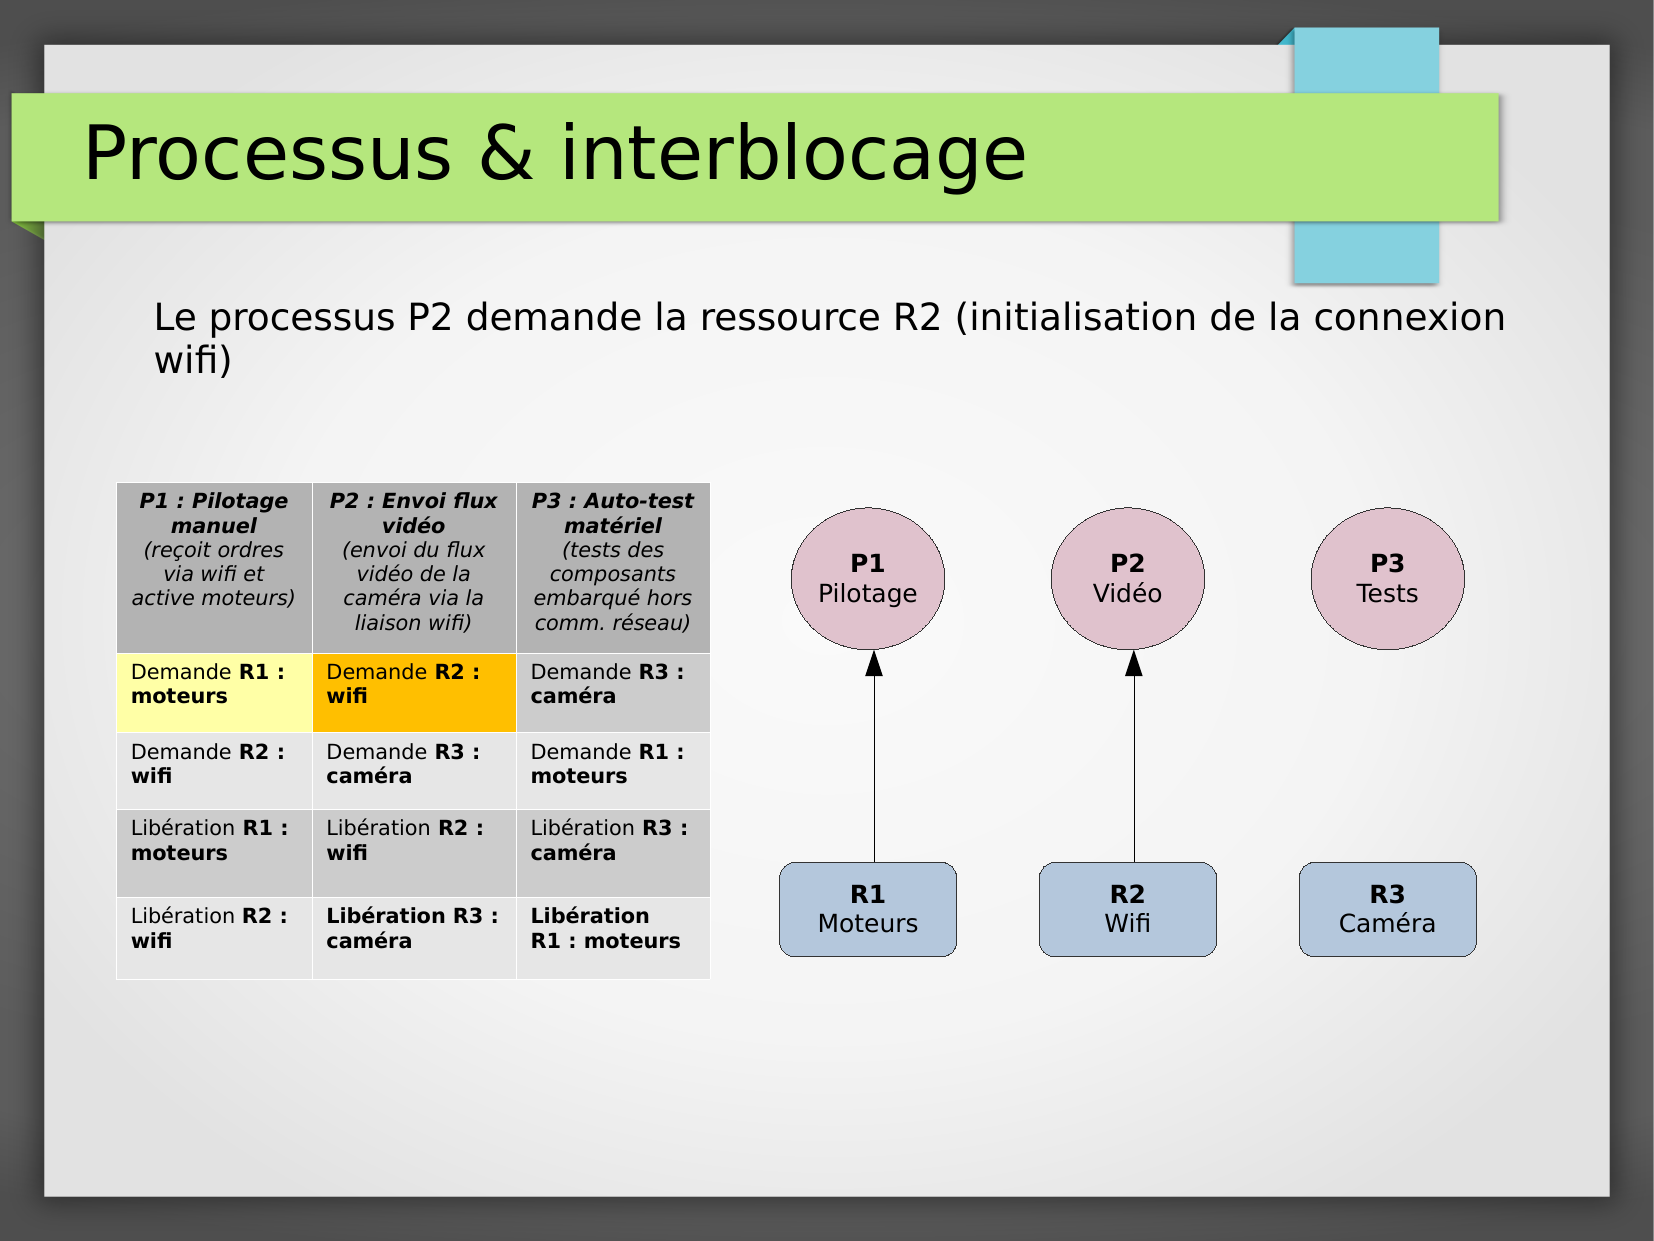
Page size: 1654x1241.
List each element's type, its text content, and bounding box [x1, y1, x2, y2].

table_header P1 : Pilotage manuel (reçoit ordres via wifi et active moteurs) [117, 483, 312, 653]
table_cell Libération R1 : moteurs [117, 810, 312, 897]
text_box P3 Tests [1311, 507, 1465, 650]
table_cell Demande R1 : moteurs [117, 654, 312, 732]
table_cell Libération R1 : moteurs [517, 898, 710, 979]
table_cell Libération R3 : caméra [313, 898, 516, 979]
title Processus & interblocage [82, 94, 1264, 213]
table_cell Demande R3 : caméra [517, 654, 710, 732]
table_header P3 : Auto-test matériel (tests des composants embarqué hors comm. réseau) [517, 483, 710, 653]
picture [0, 0, 1654, 1241]
table_cell Demande R1 : moteurs [517, 733, 710, 809]
text_box P1 Pilotage [791, 507, 945, 650]
table_cell Libération R2 : wifi [117, 898, 312, 979]
table_cell Libération R3 : caméra [517, 810, 710, 897]
table_header P2 : Envoi flux vidéo (envoi du flux vidéo de la caméra via la liaison wifi) [313, 483, 516, 653]
text_box R3 Caméra [1299, 862, 1477, 957]
table_cell Libération R2 : wifi [313, 810, 516, 897]
table_cell Demande R2 : wifi [117, 733, 312, 809]
list Le processus P2 demande la ressource R2 (initialisation de la connexion wifi) [82, 295, 1571, 449]
text_box P2 Vidéo [1051, 507, 1205, 650]
table_cell Demande R2 : wifi [313, 654, 516, 732]
text_box R1 Moteurs [779, 862, 957, 957]
table_cell Demande R3 : caméra [313, 733, 516, 809]
text_box R2 Wifi [1039, 862, 1217, 957]
